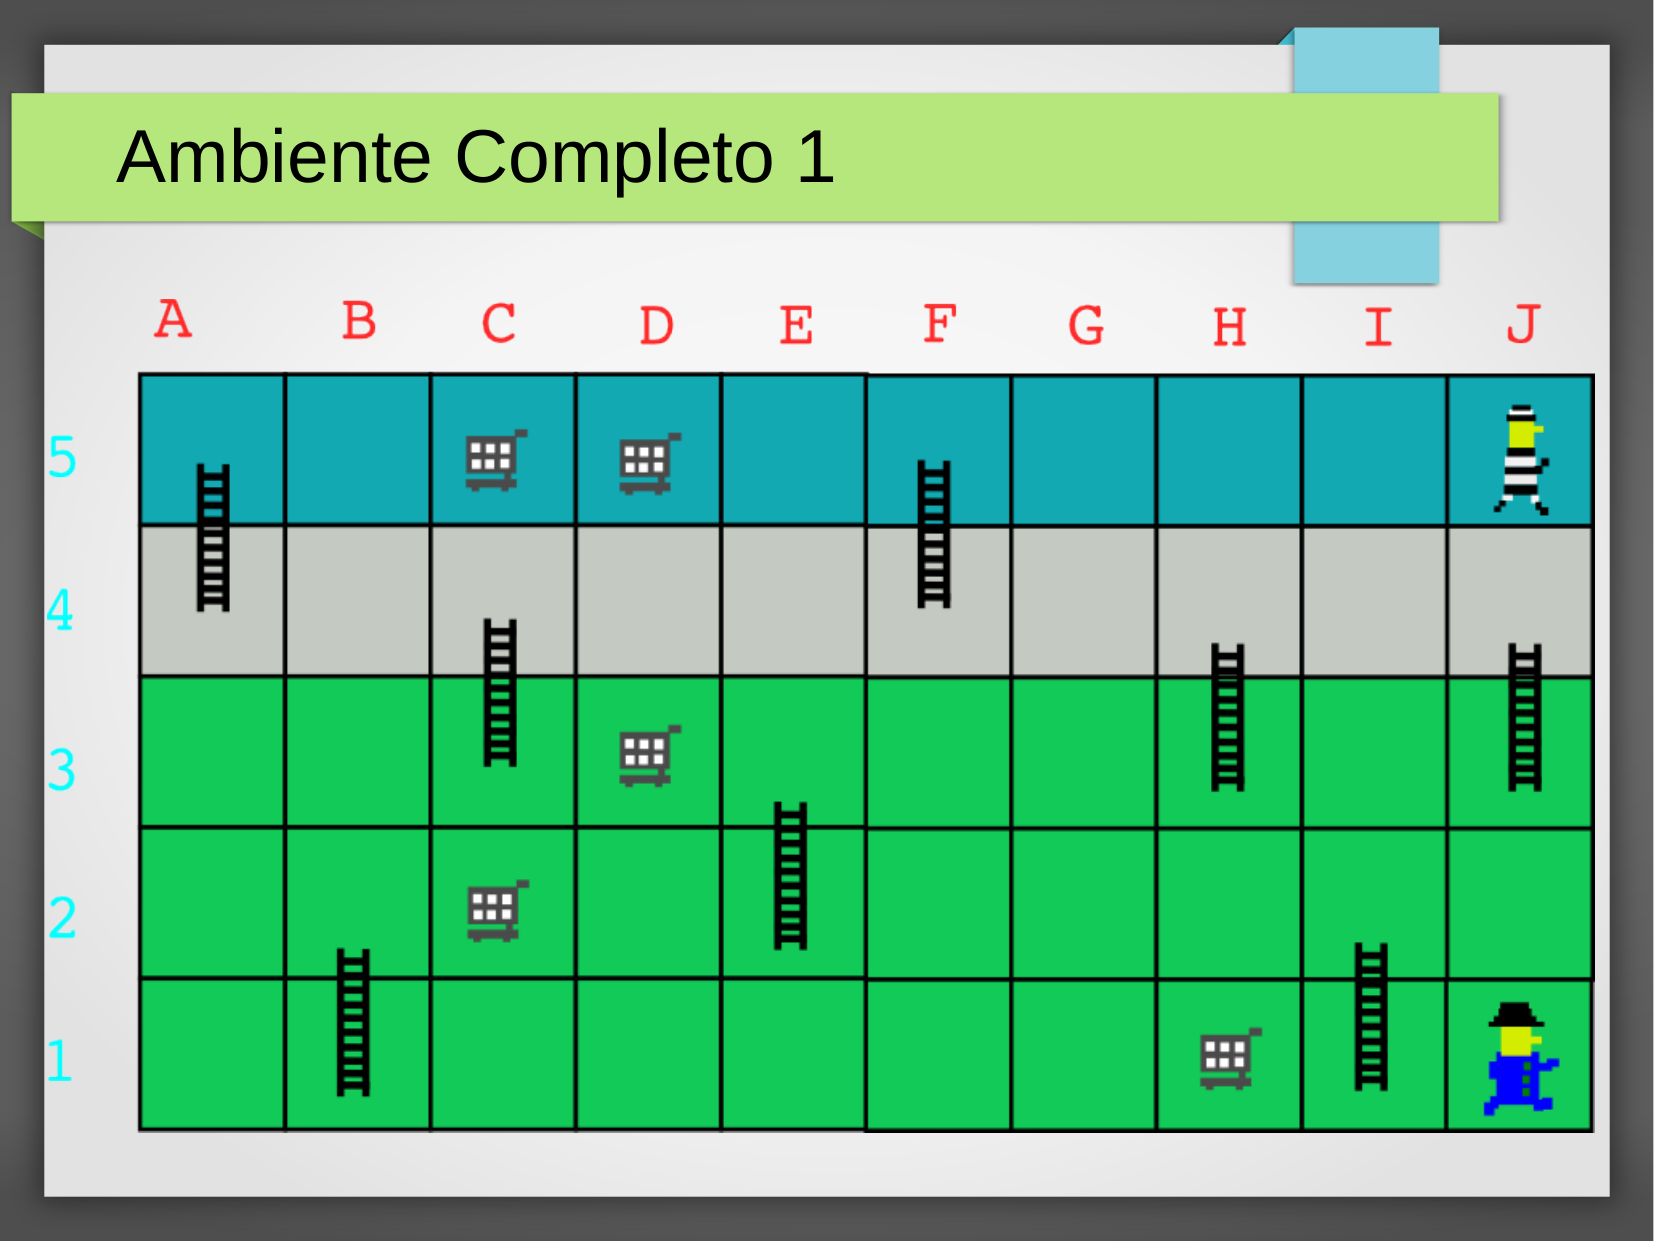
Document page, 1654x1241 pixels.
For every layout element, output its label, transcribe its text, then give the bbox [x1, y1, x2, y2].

picture [0, 0, 1654, 1241]
title Ambiente Completo 1 [82, 49, 1433, 257]
